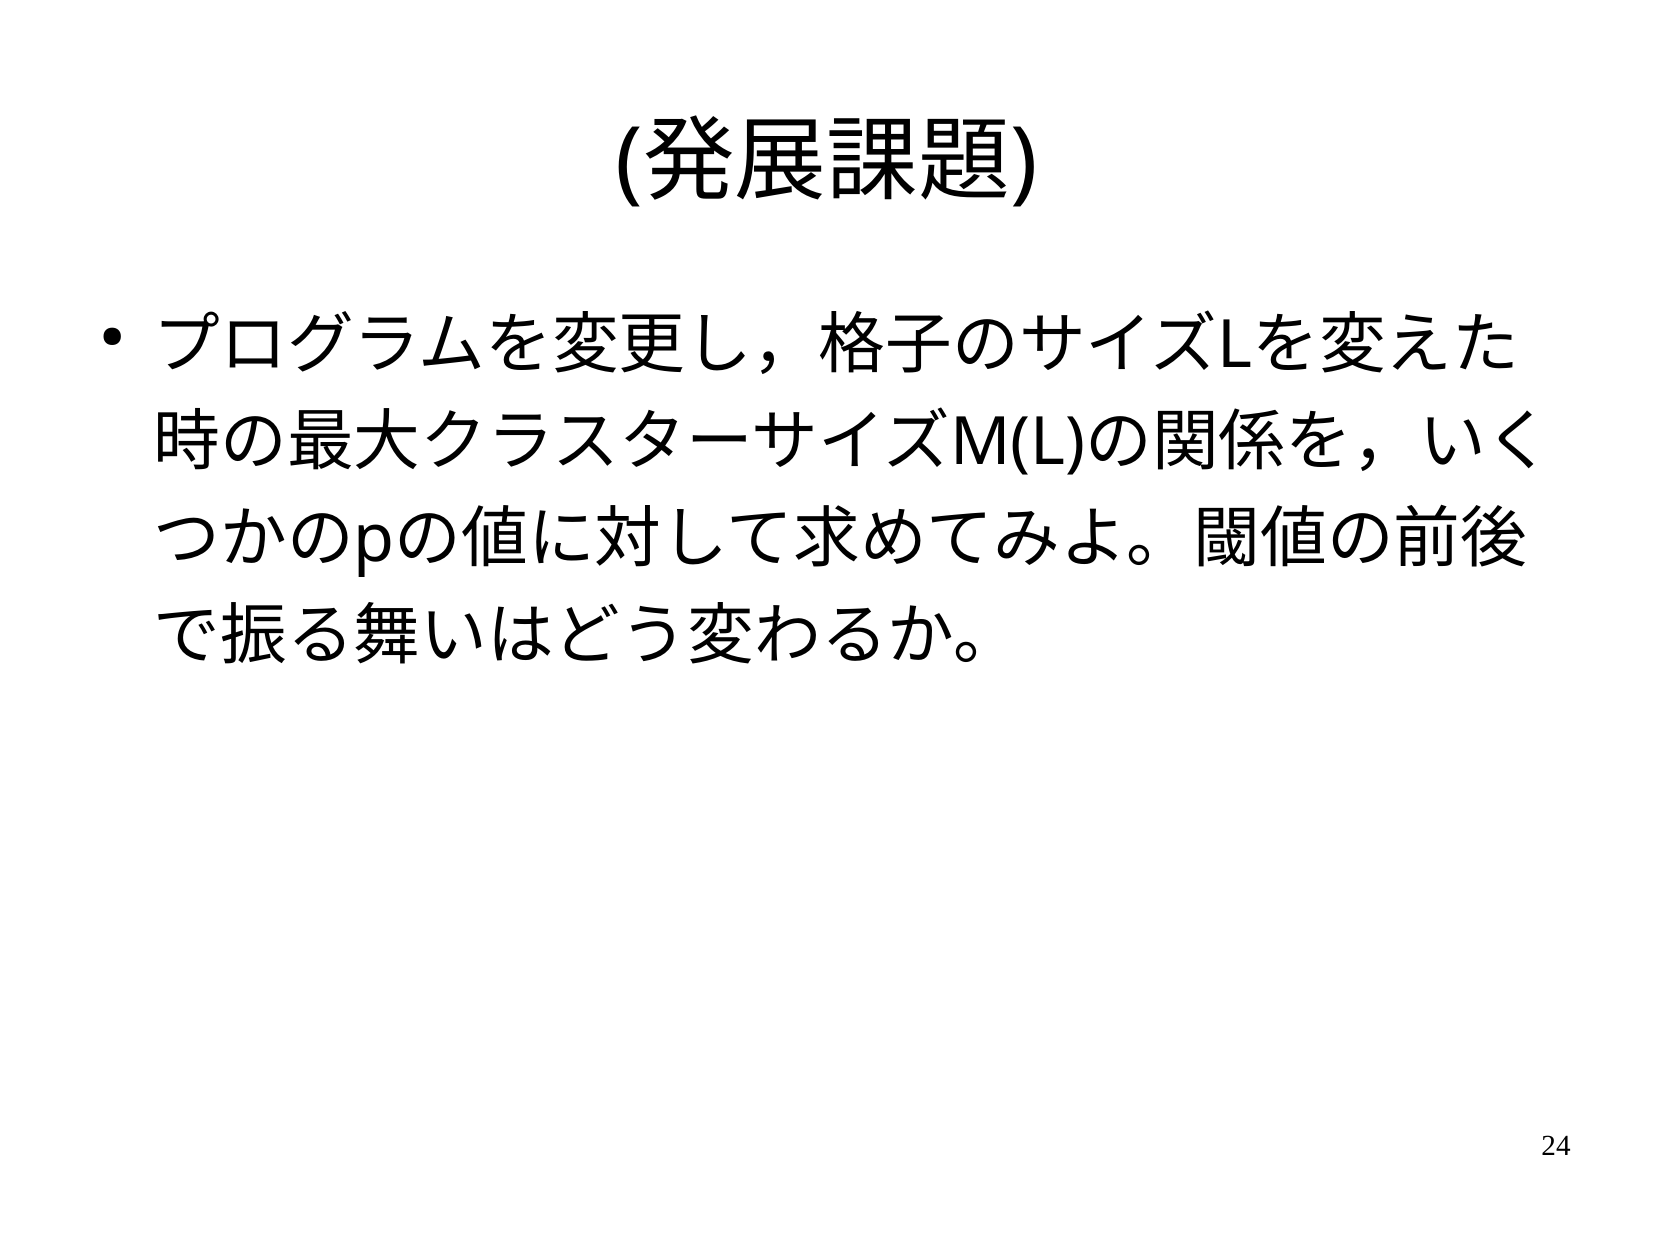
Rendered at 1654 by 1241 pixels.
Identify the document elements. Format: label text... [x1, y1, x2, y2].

title (発展課題) [82, 49, 1571, 257]
list プログラムを変更し，格子のサイズLを変えた時の最大クラスターサイズM(L)の関係を，いくつかのpの値に対して求めてみよ。閾値の前後で振る舞いはどう変わるか。 [82, 290, 1571, 1010]
